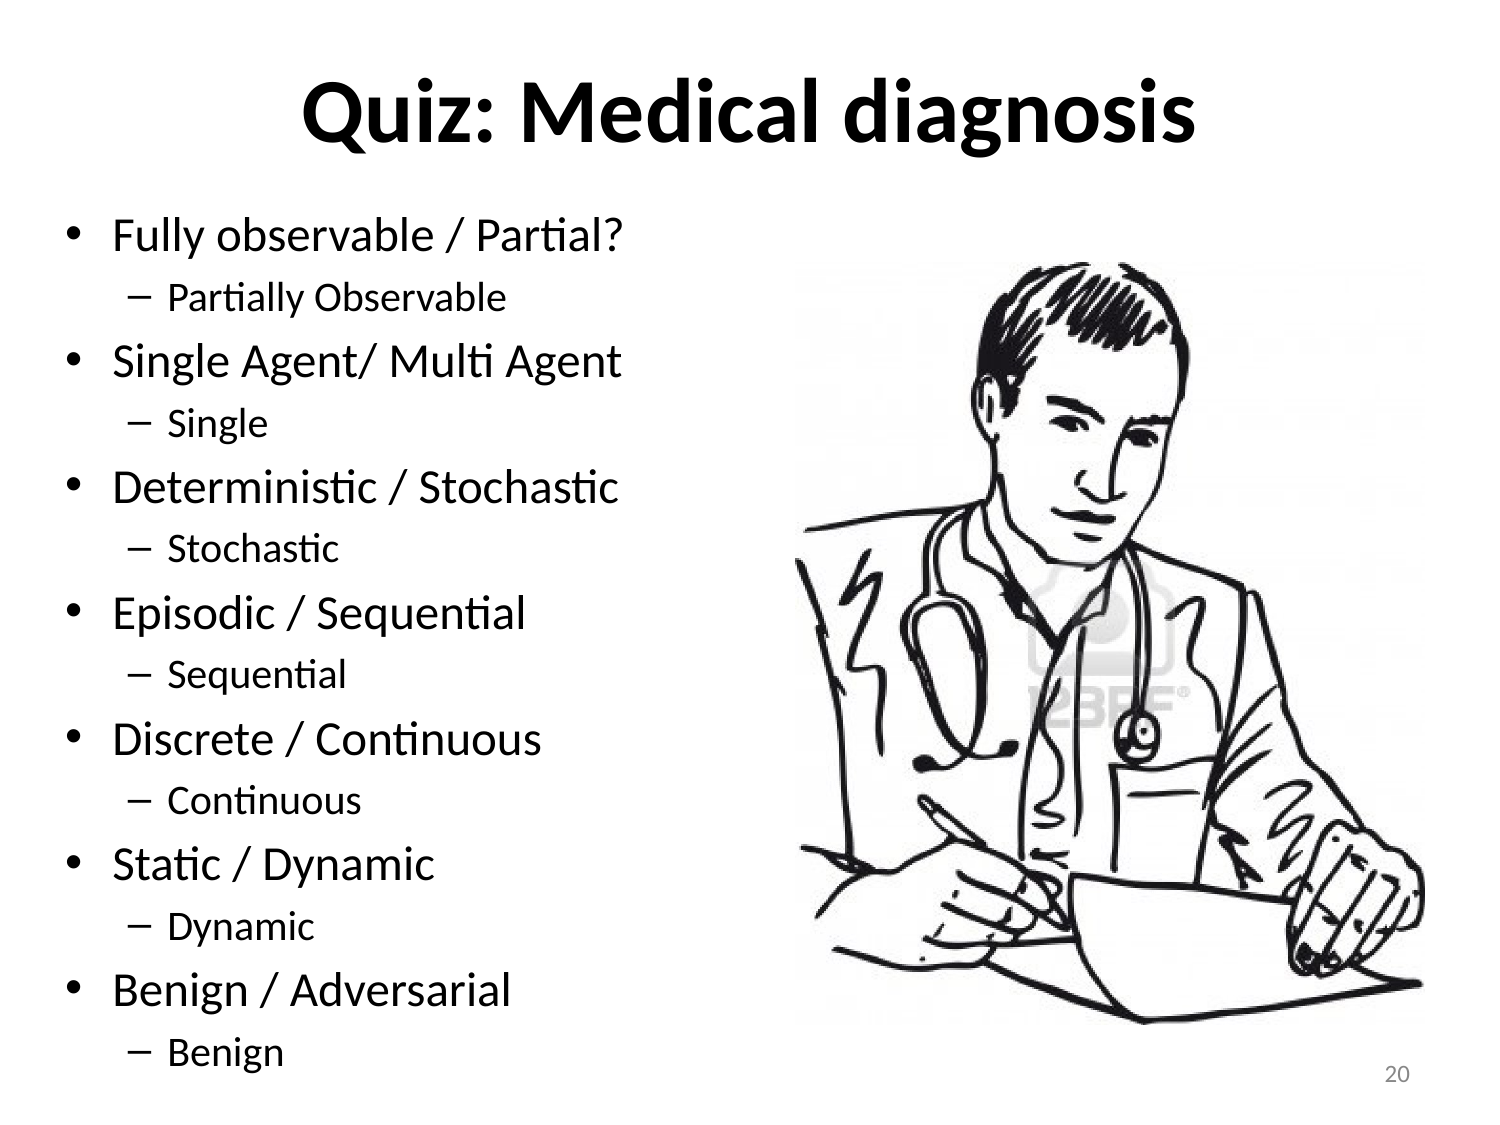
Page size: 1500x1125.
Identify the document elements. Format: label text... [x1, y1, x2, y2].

picture [795, 262, 1425, 1025]
title Quiz: Medical diagnosis [12, 12, 1488, 200]
list Fully observable / Partial? Partially Observable Single Agent/ Multi Agent Single Deterministic / Stochastic Stochastic Episodic / Sequential Sequential Discrete / Continuous Continuous Static / Dynamic Dynamic Benign / Adversarial Benign [50, 195, 938, 1088]
slide_number <number> [1074, 1042, 1425, 1103]
